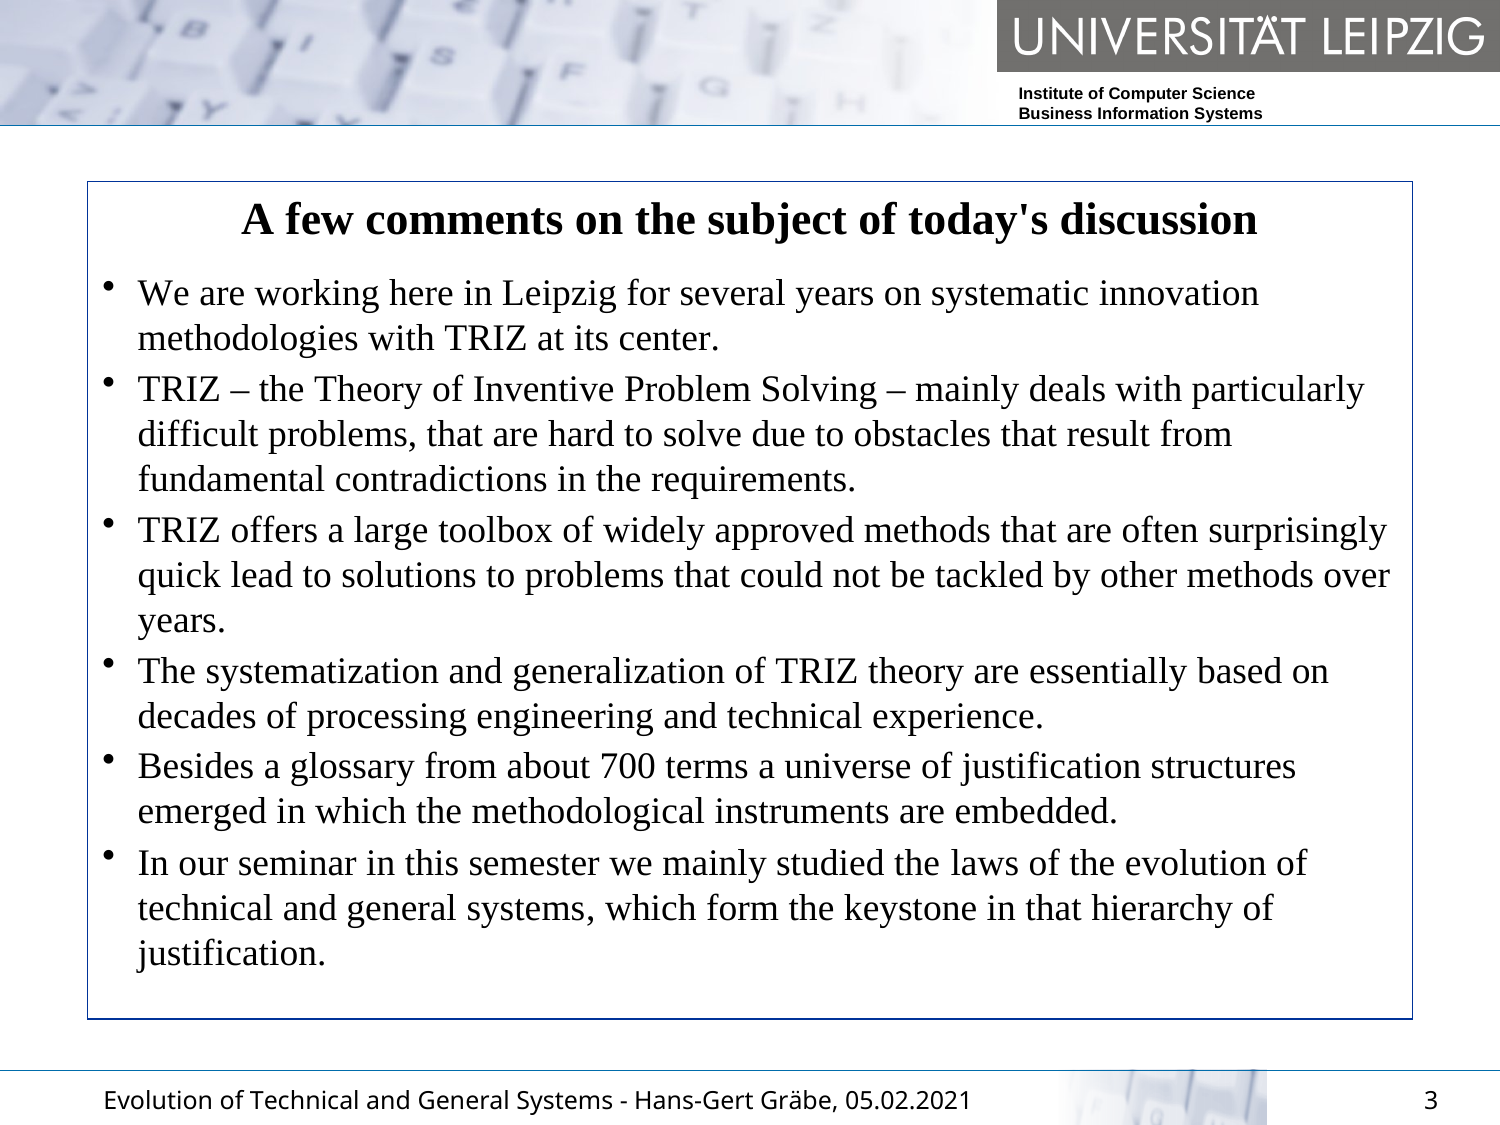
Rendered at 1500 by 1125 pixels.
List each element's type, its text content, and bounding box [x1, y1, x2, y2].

picture [1057, 1071, 1267, 1125]
text_box A few comments on the subject of today's discussion We are working here in Leipzig for several years on systematic innovation methodologies with TRIZ at its center. TRIZ – the Theory of Inventive Problem Solving – mainly deals with particularly difficult problems, that are hard to solve due to obstacles that result from fundamental contradictions in the requirements. TRIZ offers a large toolbox of widely approved methods that are often surprisingly quick lead to solutions to problems that could not be tackled by other methods over years. The systematization and generalization of TRIZ theory are essentially based on decades of processing engineering and technical experience. Besides a glossary from about 700 terms a universe of justification structures emerged in which the methodological instruments are embedded. In our seminar in this semester we mainly studied the laws of the evolution of technical and general systems, which form the keystone in that hierarchy of justification. [87, 181, 1413, 1020]
picture [0, 0, 1500, 125]
